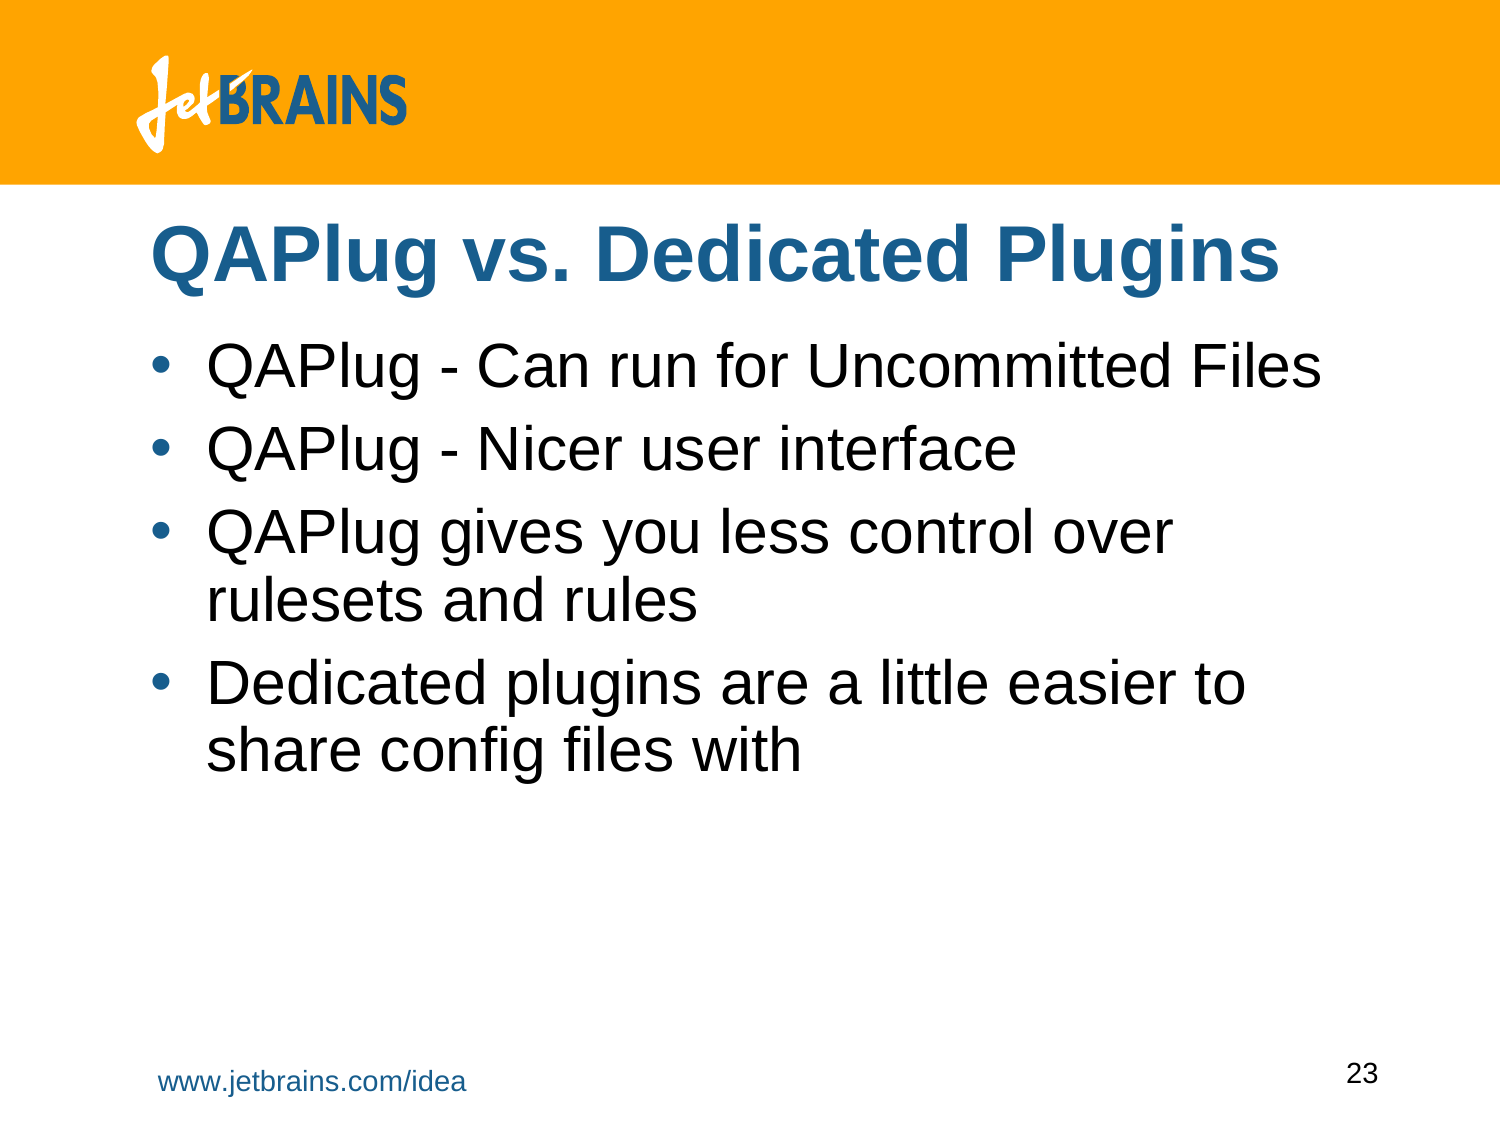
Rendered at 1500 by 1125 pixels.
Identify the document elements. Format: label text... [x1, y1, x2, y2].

title QAPlug vs. Dedicated Plugins [135, 194, 1377, 305]
list QAPlug - Can run for Uncommitted Files QAPlug - Nicer user interface QAPlug gives you less control over rulesets and rules Dedicated plugins are a little easier to share config files with [135, 326, 1377, 979]
